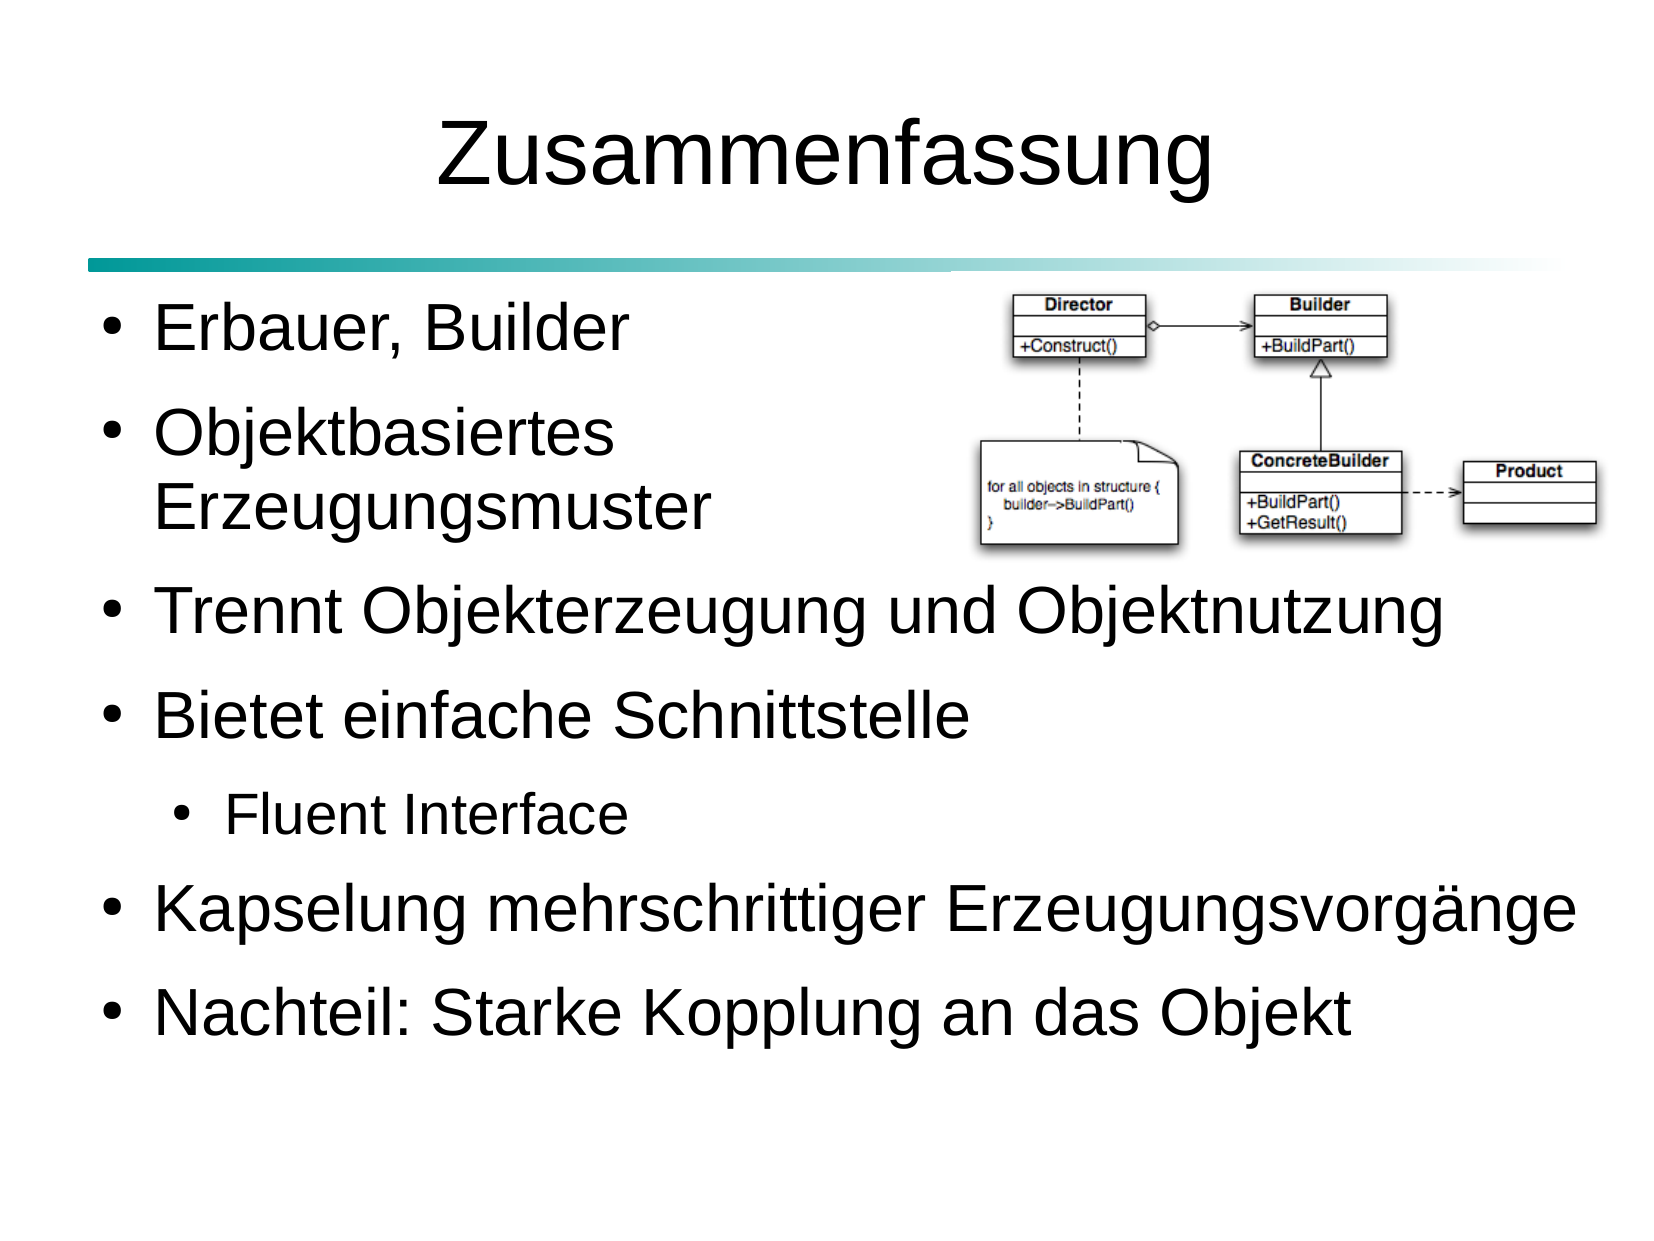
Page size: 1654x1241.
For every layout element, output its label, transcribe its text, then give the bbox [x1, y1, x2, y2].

title Zusammenfassung [82, 56, 1571, 250]
picture [951, 271, 1625, 579]
list Erbauer, Builder Objektbasiertes Erzeugungsmuster Trennt Objekterzeugung und Objektnutzung Bietet einfache Schnittstelle Fluent Interface Kapselung mehrschrittiger Erzeugungsvorgänge Nachteil: Starke Kopplung an das Objekt [82, 290, 1583, 1094]
